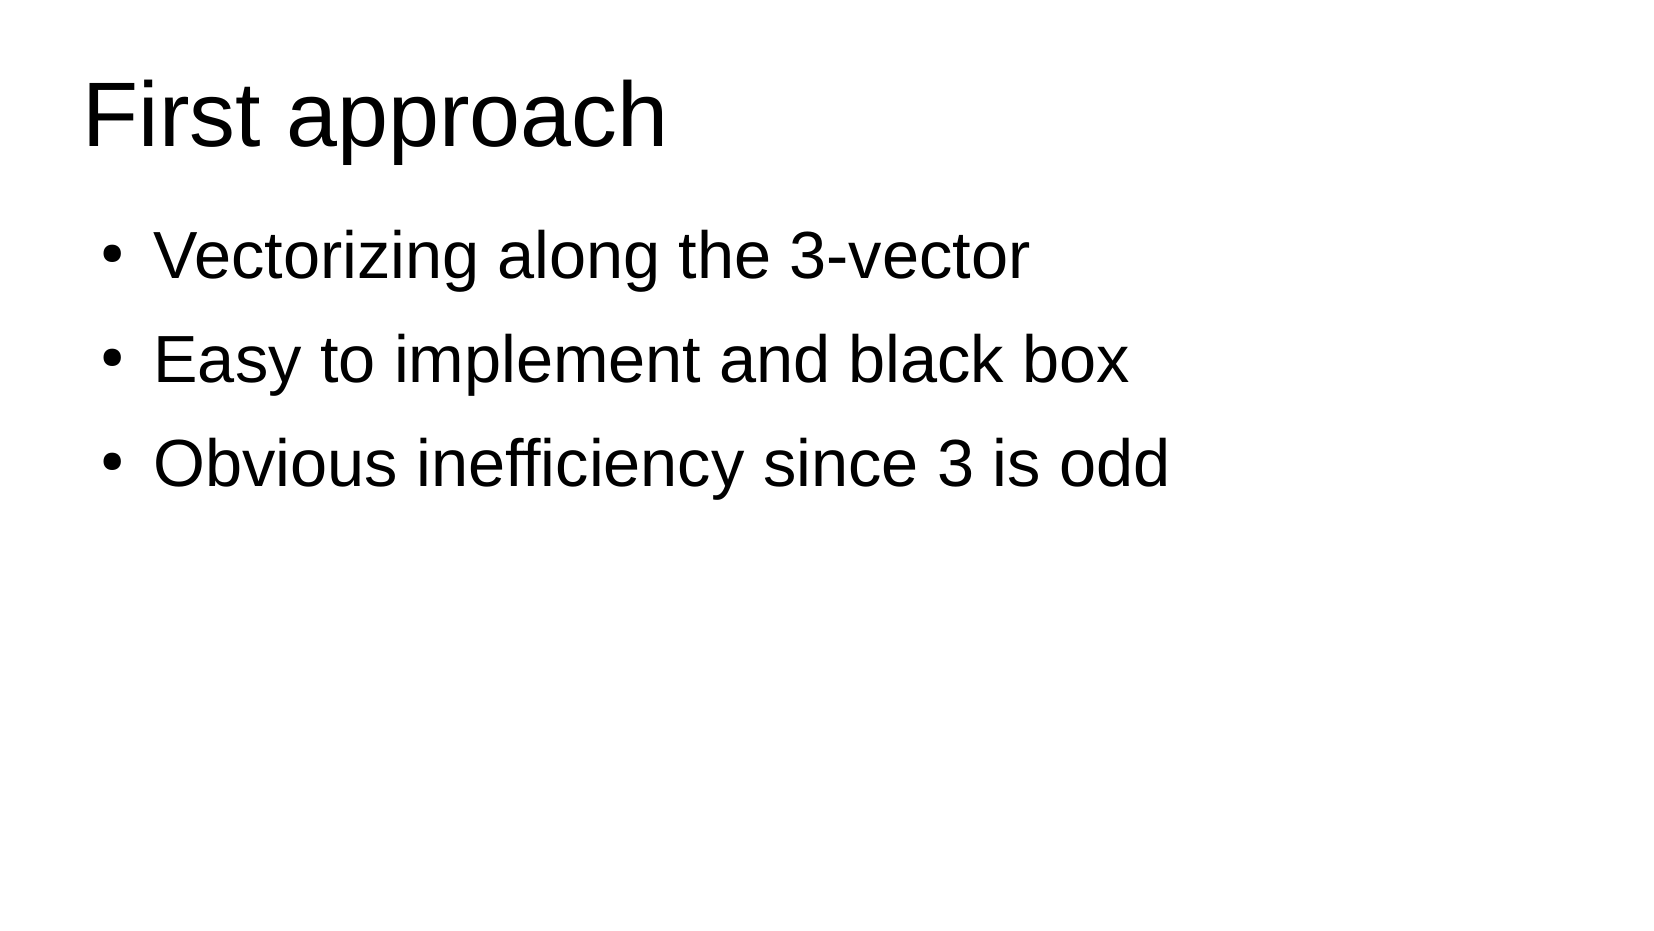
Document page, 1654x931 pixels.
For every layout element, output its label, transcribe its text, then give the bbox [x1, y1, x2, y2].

title First approach [82, 37, 1571, 193]
list Vectorizing along the 3-vector Easy to implement and black box Obvious inefficiency since 3 is odd [82, 217, 1571, 758]
